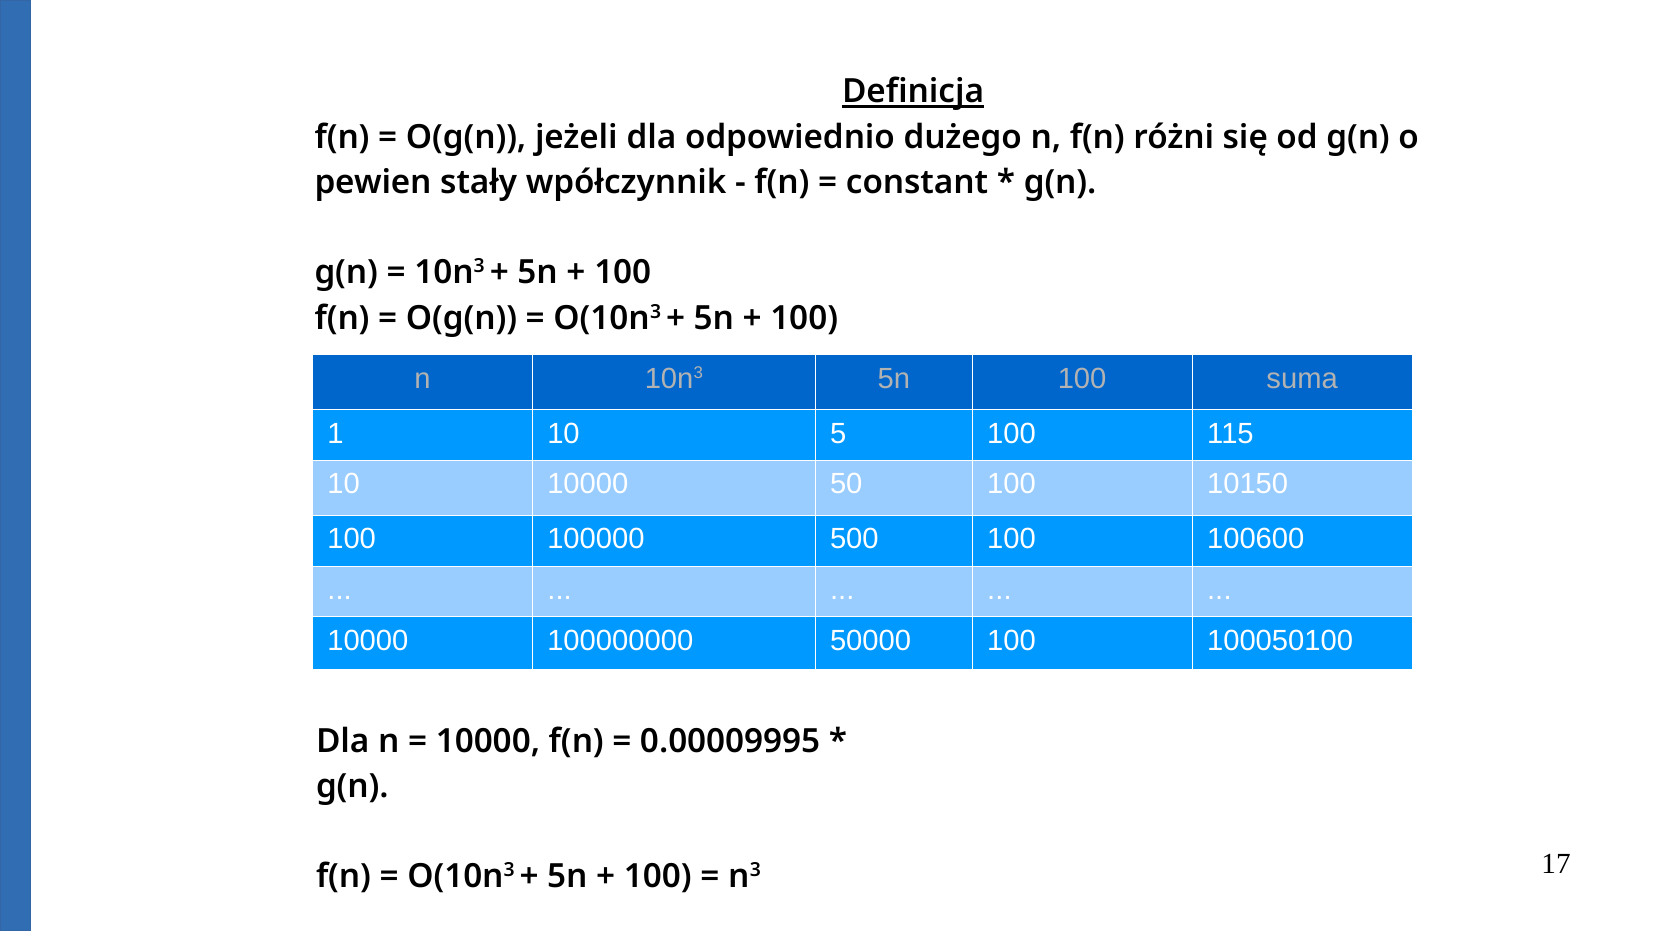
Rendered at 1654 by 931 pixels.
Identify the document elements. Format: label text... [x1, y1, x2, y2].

table_header 5n [816, 355, 972, 409]
table_header suma [1193, 355, 1412, 409]
table_cell 100 [973, 617, 1192, 669]
table_cell ... [1193, 567, 1412, 616]
table_cell 1 [313, 410, 532, 460]
table_cell 100 [973, 461, 1192, 515]
table_cell ... [313, 567, 532, 616]
text_box [0, 0, 31, 931]
table_cell 50000 [816, 617, 972, 669]
table_cell 100600 [1193, 516, 1412, 566]
table_header n [313, 355, 532, 409]
table_cell 100 [973, 410, 1192, 460]
table_cell 100000 [533, 516, 815, 566]
text_box Dla n = 10000, f(n) = 0.00009995 * g(n). f(n) = O(10n3 + 5n + 100) = n3 [301, 709, 886, 850]
table_cell 10150 [1193, 461, 1412, 515]
table_cell 100050100 [1193, 617, 1412, 669]
table_header 100 [973, 355, 1192, 409]
table_cell 100 [973, 516, 1192, 566]
table_cell 5 [816, 410, 972, 460]
table_cell 100000000 [533, 617, 815, 669]
table_cell 100 [313, 516, 532, 566]
table_cell ... [816, 567, 972, 616]
text_box Definicja f(n) = O(g(n)), jeżeli dla odpowiednio dużego n, f(n) różni się od g(n) o pewien stały wpółczynnik - f(n) = constant * g(n). g(n) = 10n3 + 5n + 100 f(n) = O(g(n)) = O(10n3 + 5n + 100) [299, 60, 1527, 326]
table_cell ... [973, 567, 1192, 616]
table_cell 10000 [533, 461, 815, 515]
table_header 10n3 [533, 355, 815, 409]
table_cell 50 [816, 461, 972, 515]
table_cell 10 [313, 461, 532, 515]
table_cell 115 [1193, 410, 1412, 460]
table_cell ... [533, 567, 815, 616]
table_cell 10000 [313, 617, 532, 669]
table_cell 500 [816, 516, 972, 566]
table_cell 10 [533, 410, 815, 460]
